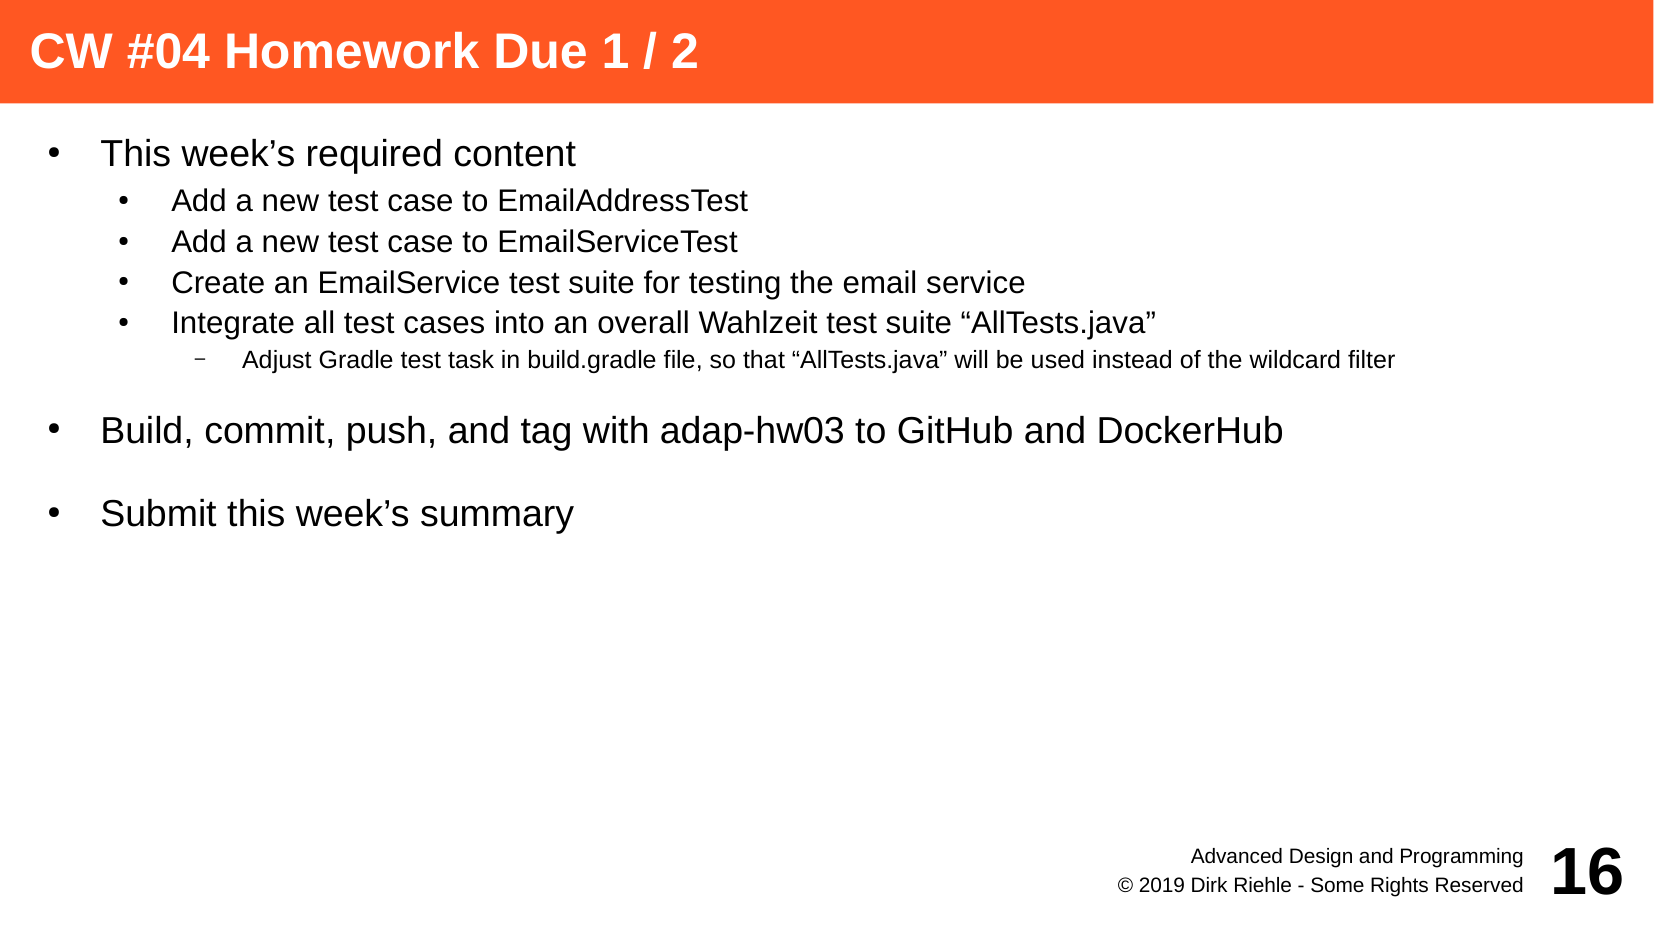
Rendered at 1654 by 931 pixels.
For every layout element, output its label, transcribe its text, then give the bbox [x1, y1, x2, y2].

title CW #04 Homework Due 1 / 2 [0, 0, 1654, 104]
list This week’s required content Add a new test case to EmailAddressTest Add a new test case to EmailServiceTest Create an EmailService test suite for testing the email service Integrate all test cases into an overall Wahlzeit test suite “AllTests.java” Adjust Gradle test task in build.gradle file, so that “AllTests.java” will be used instead of the wildcard filter Build, commit, push, and tag with adap-hw03 to GitHub and DockerHub Submit this week’s summary [29, 132, 1625, 813]
